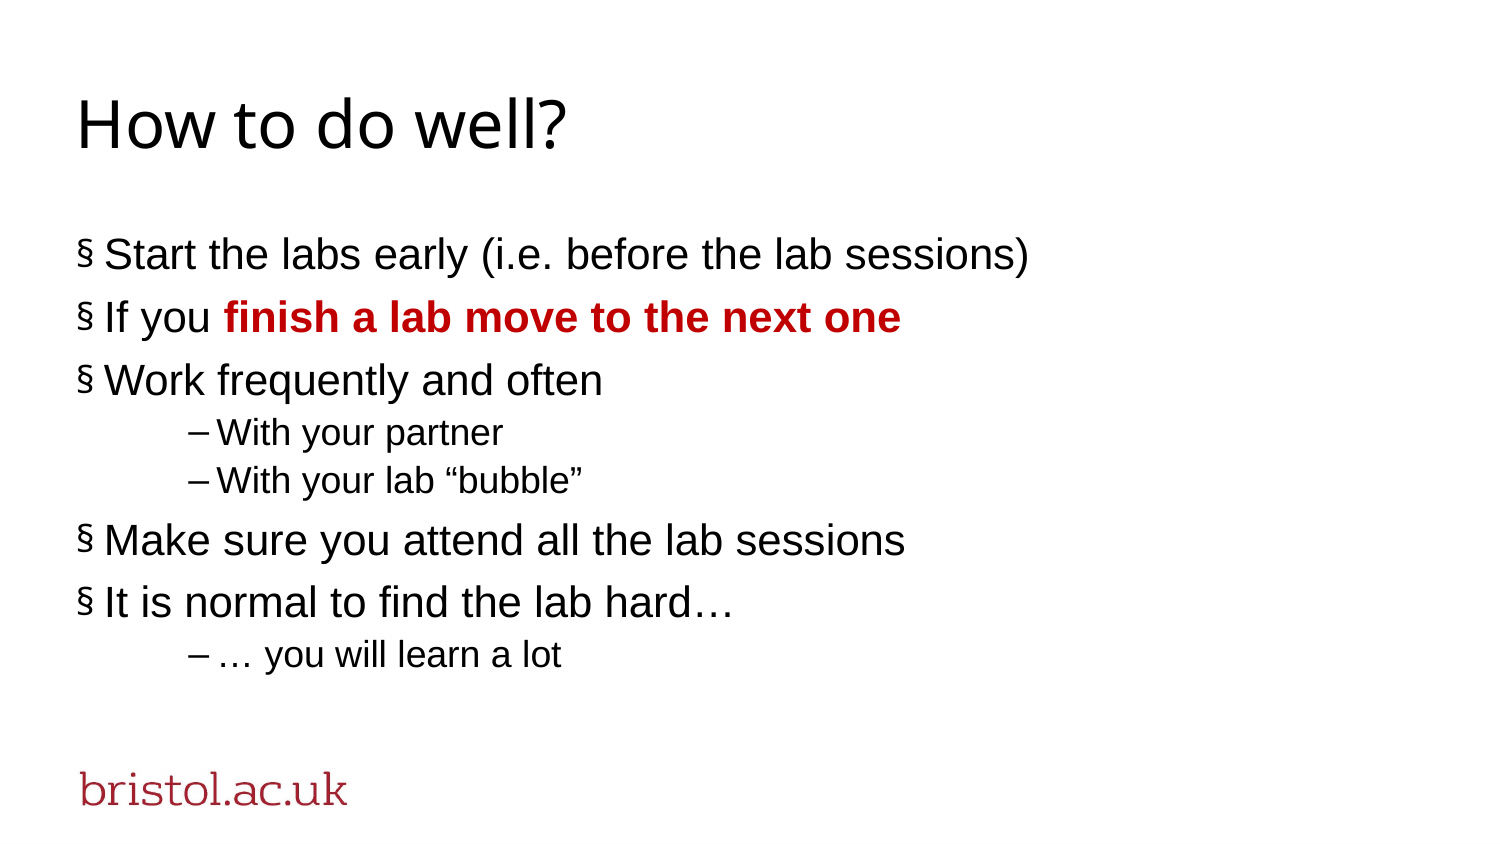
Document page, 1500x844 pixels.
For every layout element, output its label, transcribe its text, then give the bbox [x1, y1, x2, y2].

title How to do well? [60, 44, 1440, 209]
list Start the labs early (i.e. before the lab sessions) If you finish a lab move to the next one Work frequently and often With your partner With your lab “bubble” Make sure you attend all the lab sessions It is normal to find the lab hard… … you will learn a lot [60, 224, 1440, 699]
